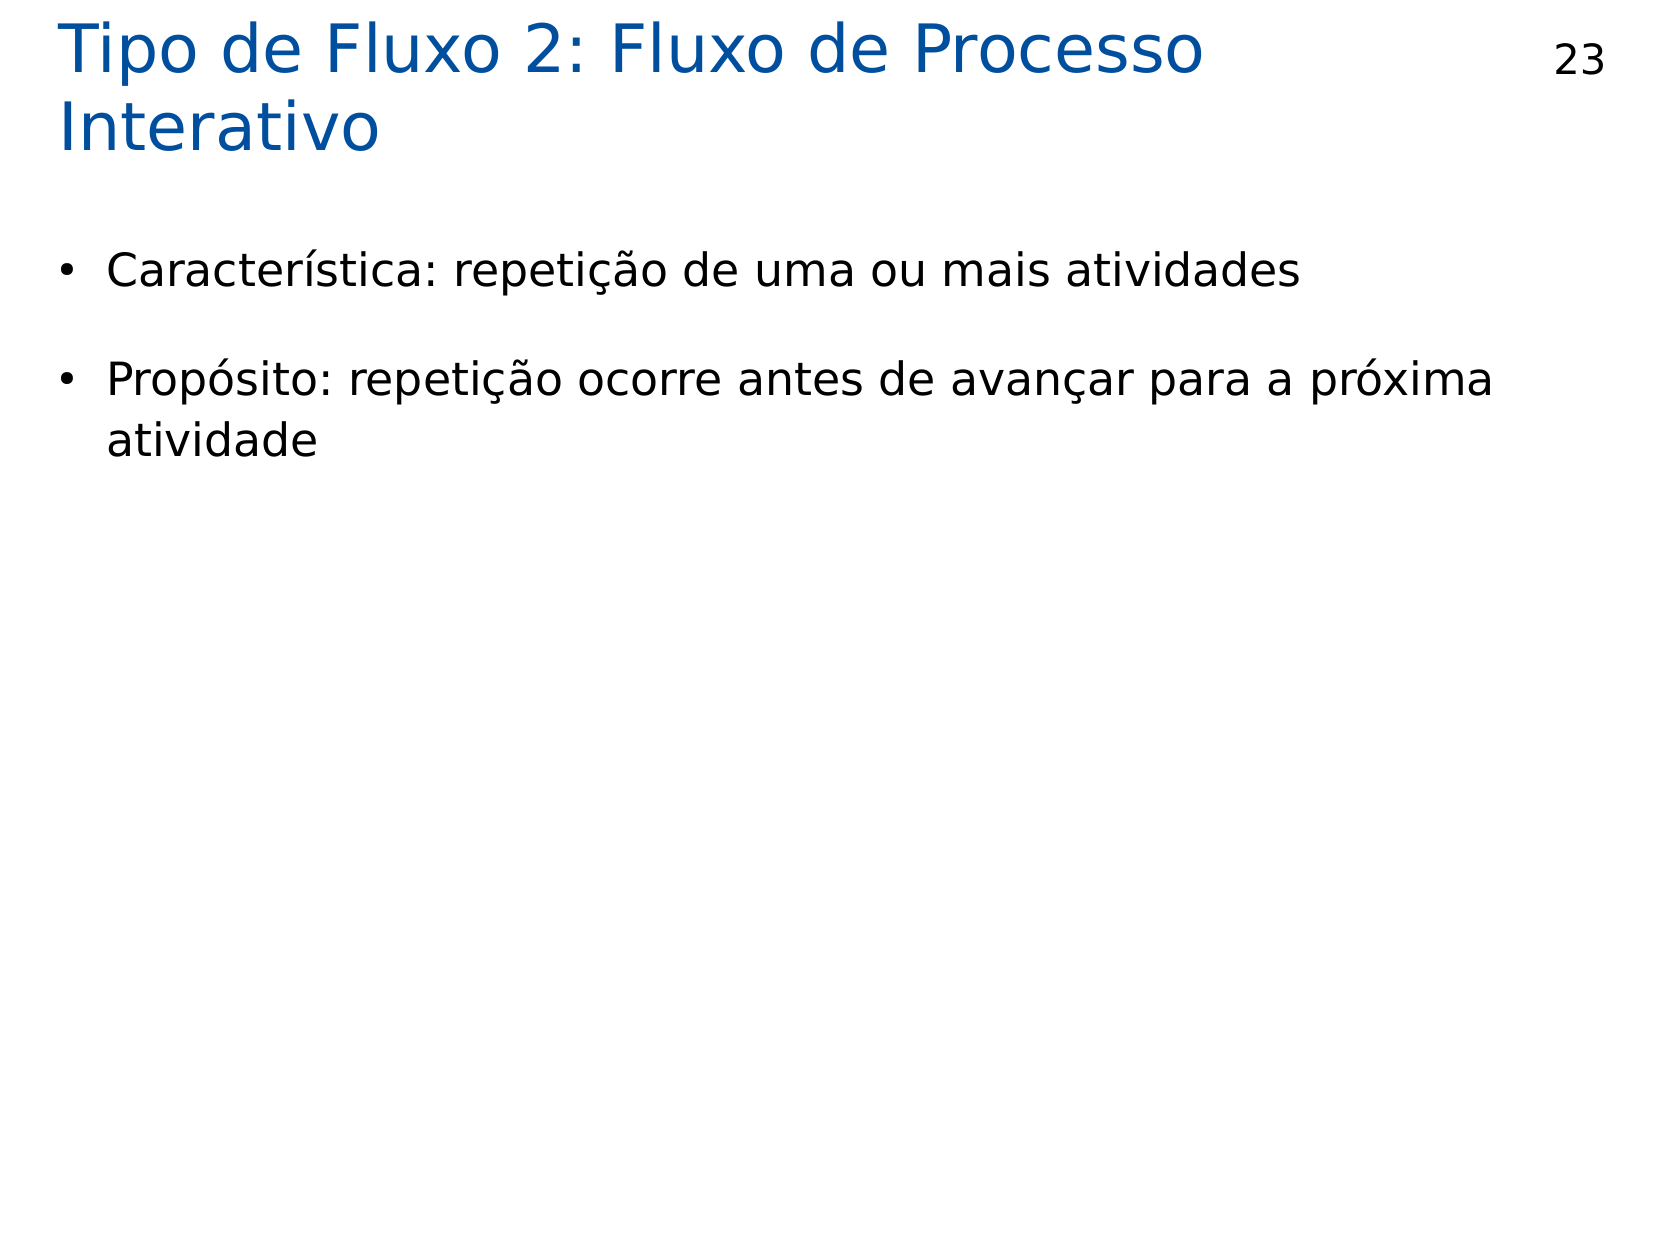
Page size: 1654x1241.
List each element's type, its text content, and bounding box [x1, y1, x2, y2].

title Tipo de Fluxo 2: Fluxo de Processo Interativo [59, 10, 1506, 167]
list Característica: repetição de uma ou mais atividades Propósito: repetição ocorre antes de avançar para a próxima atividade [59, 236, 1595, 1211]
